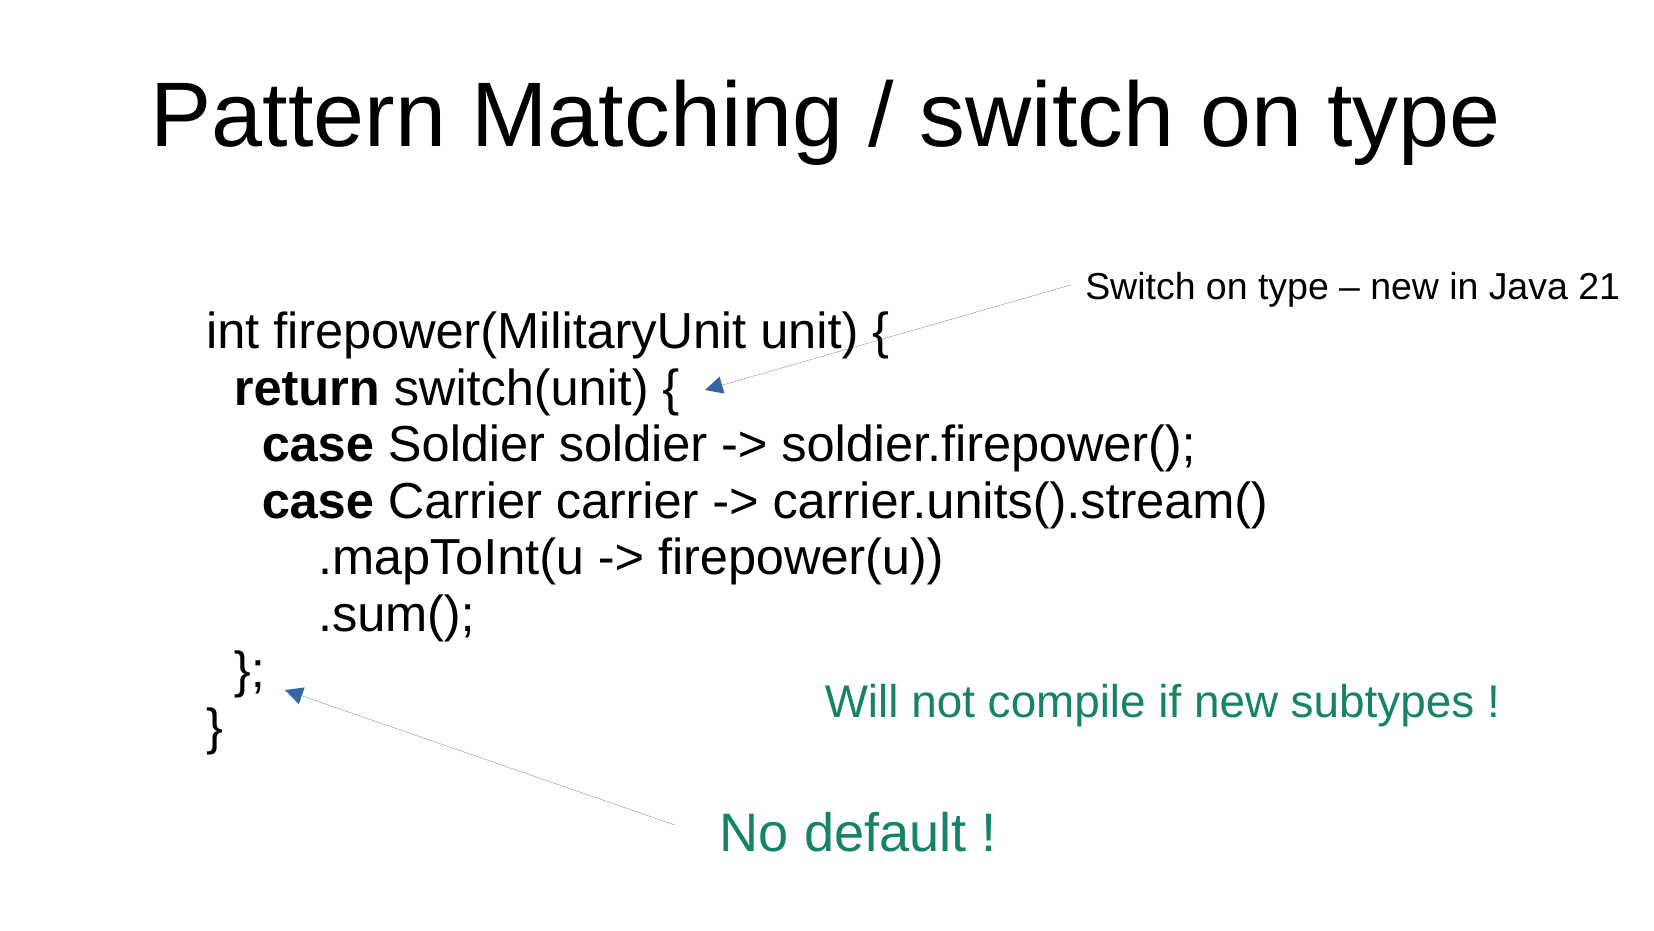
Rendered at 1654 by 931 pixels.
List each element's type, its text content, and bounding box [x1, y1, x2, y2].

text_box Will not compile if new subtypes ! [809, 668, 1531, 736]
text_box Switch on type – new in Java 21 [1070, 258, 1636, 316]
text_box No default ! [705, 795, 1013, 871]
list int firepower(MilitaryUnit unit) { return switch(unit) { case Soldier soldier -> soldier.firepower(); case Carrier carrier -> carrier.units().stream() .mapToInt(u -> firepower(u)) .sum(); }; } [82, 217, 1571, 758]
title Pattern Matching / switch on type [82, 37, 1571, 193]
